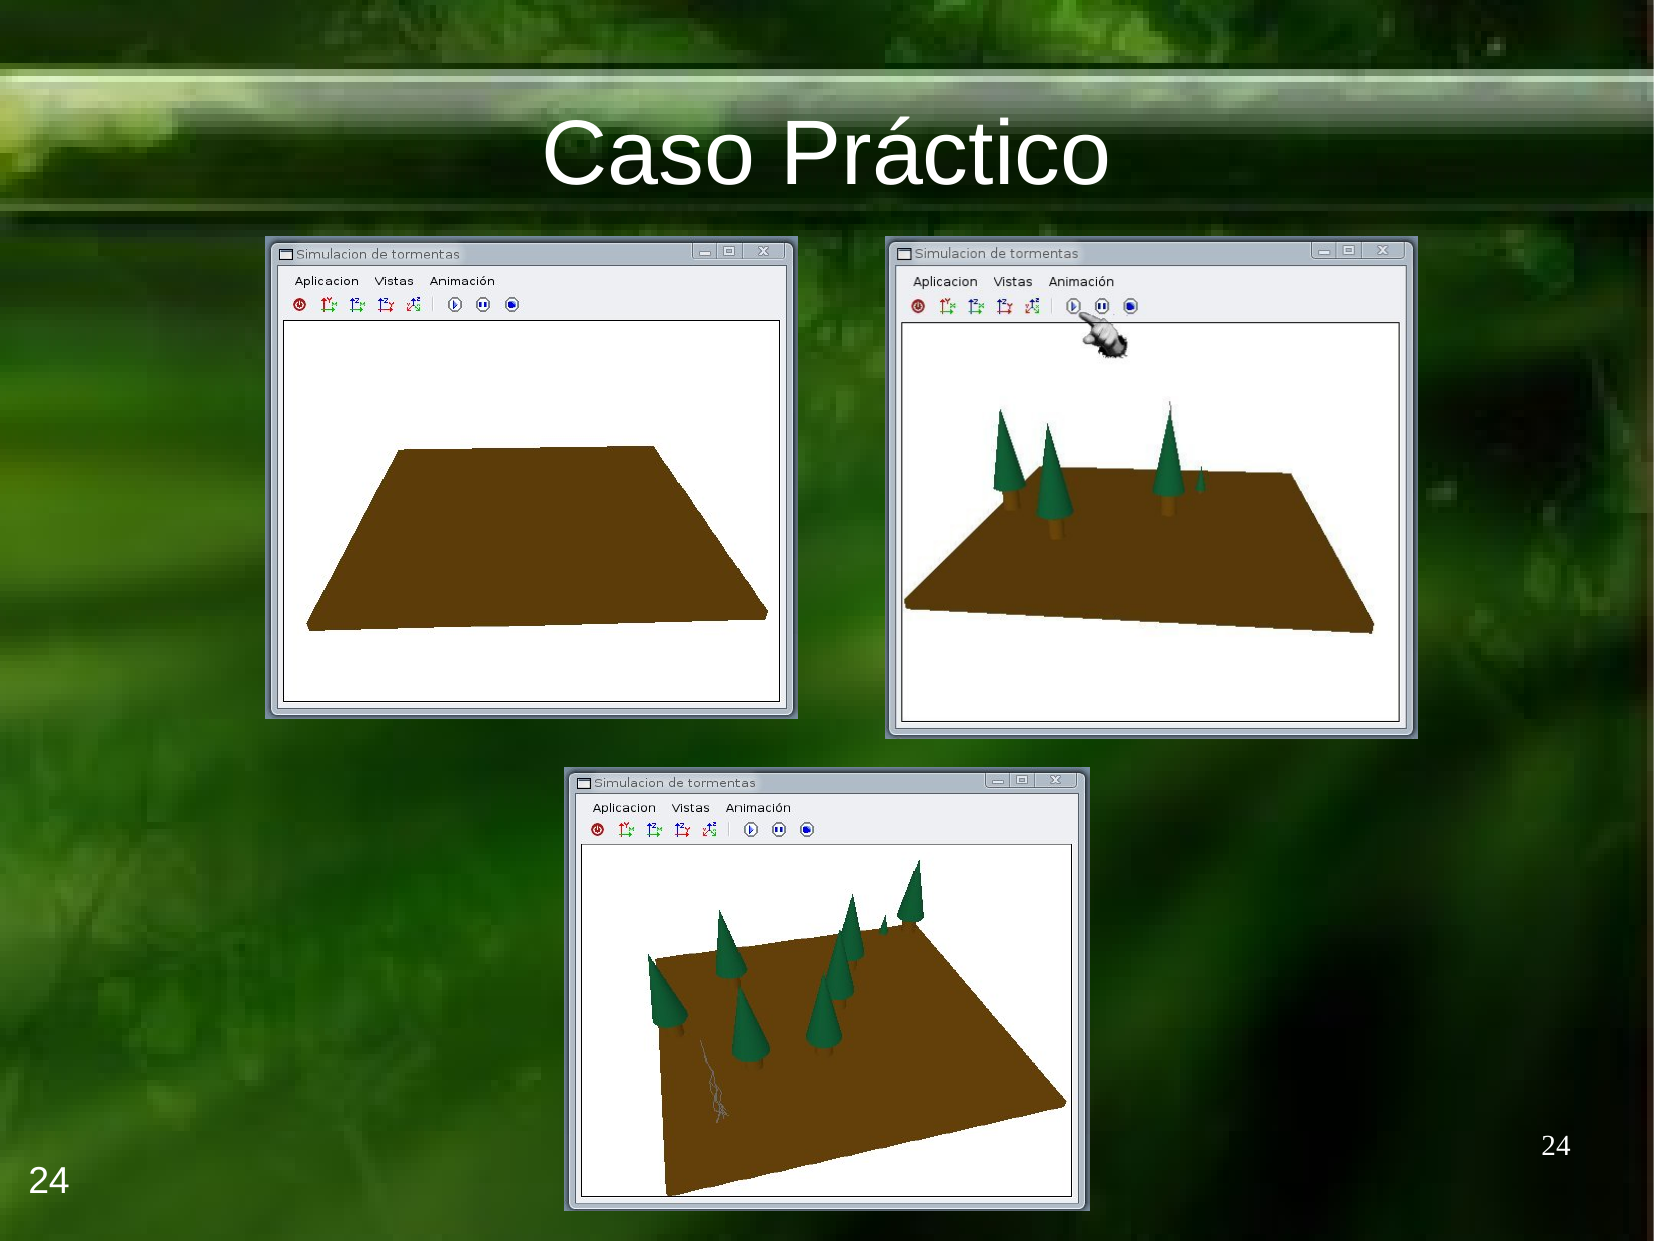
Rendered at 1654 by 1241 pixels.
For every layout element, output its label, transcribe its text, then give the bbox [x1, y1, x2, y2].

picture [0, 0, 1654, 1241]
text_box <número> [13, 1151, 214, 1222]
title Caso Práctico [82, 56, 1571, 250]
